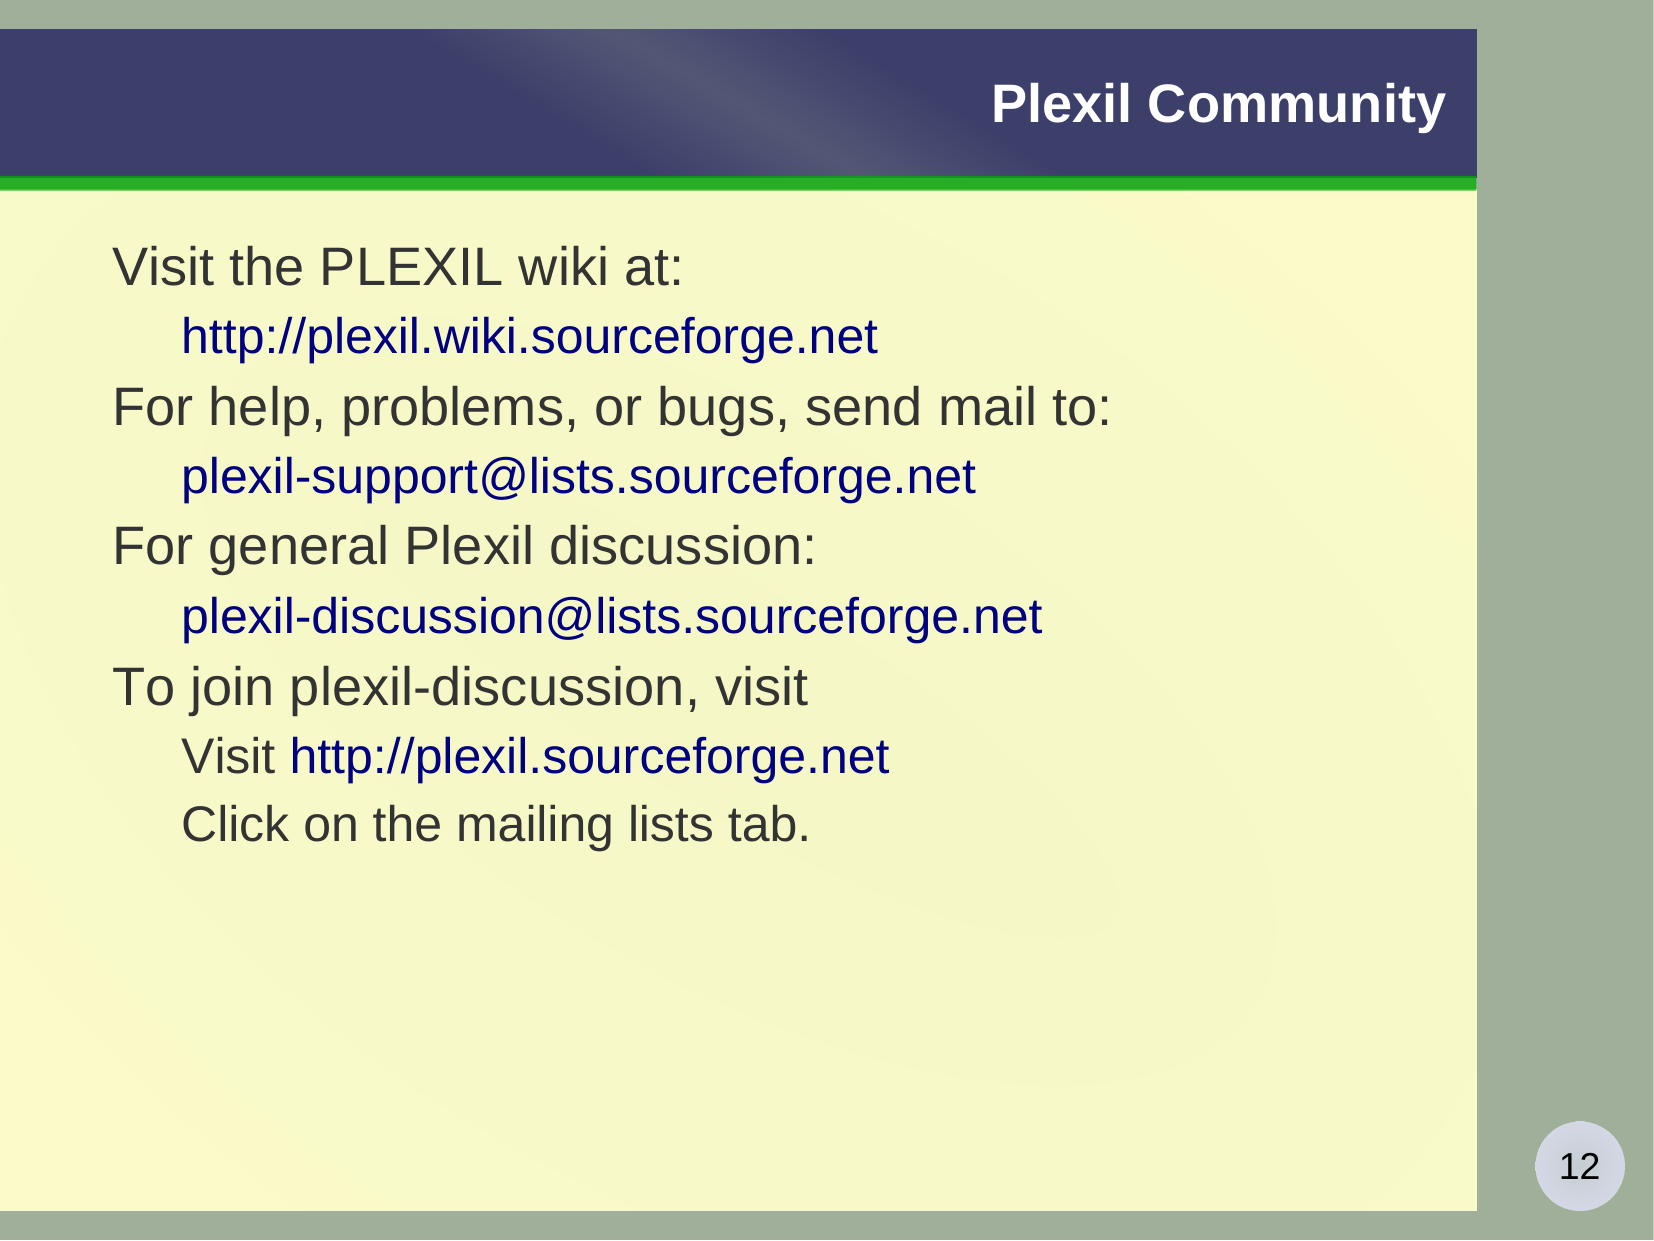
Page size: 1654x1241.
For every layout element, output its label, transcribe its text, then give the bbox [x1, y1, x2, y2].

title Plexil Community [29, 59, 1447, 148]
list Visit the PLEXIL wiki at: http://plexil.wiki.sourceforge.net For help, problems, or bugs, send mail to: plexil-support@lists.sourceforge.net For general Plexil discussion: plexil-discussion@lists.sourceforge.net To join plexil-discussion, visit Visit http://plexil.sourceforge.net Click on the mailing lists tab. [59, 236, 1418, 1182]
